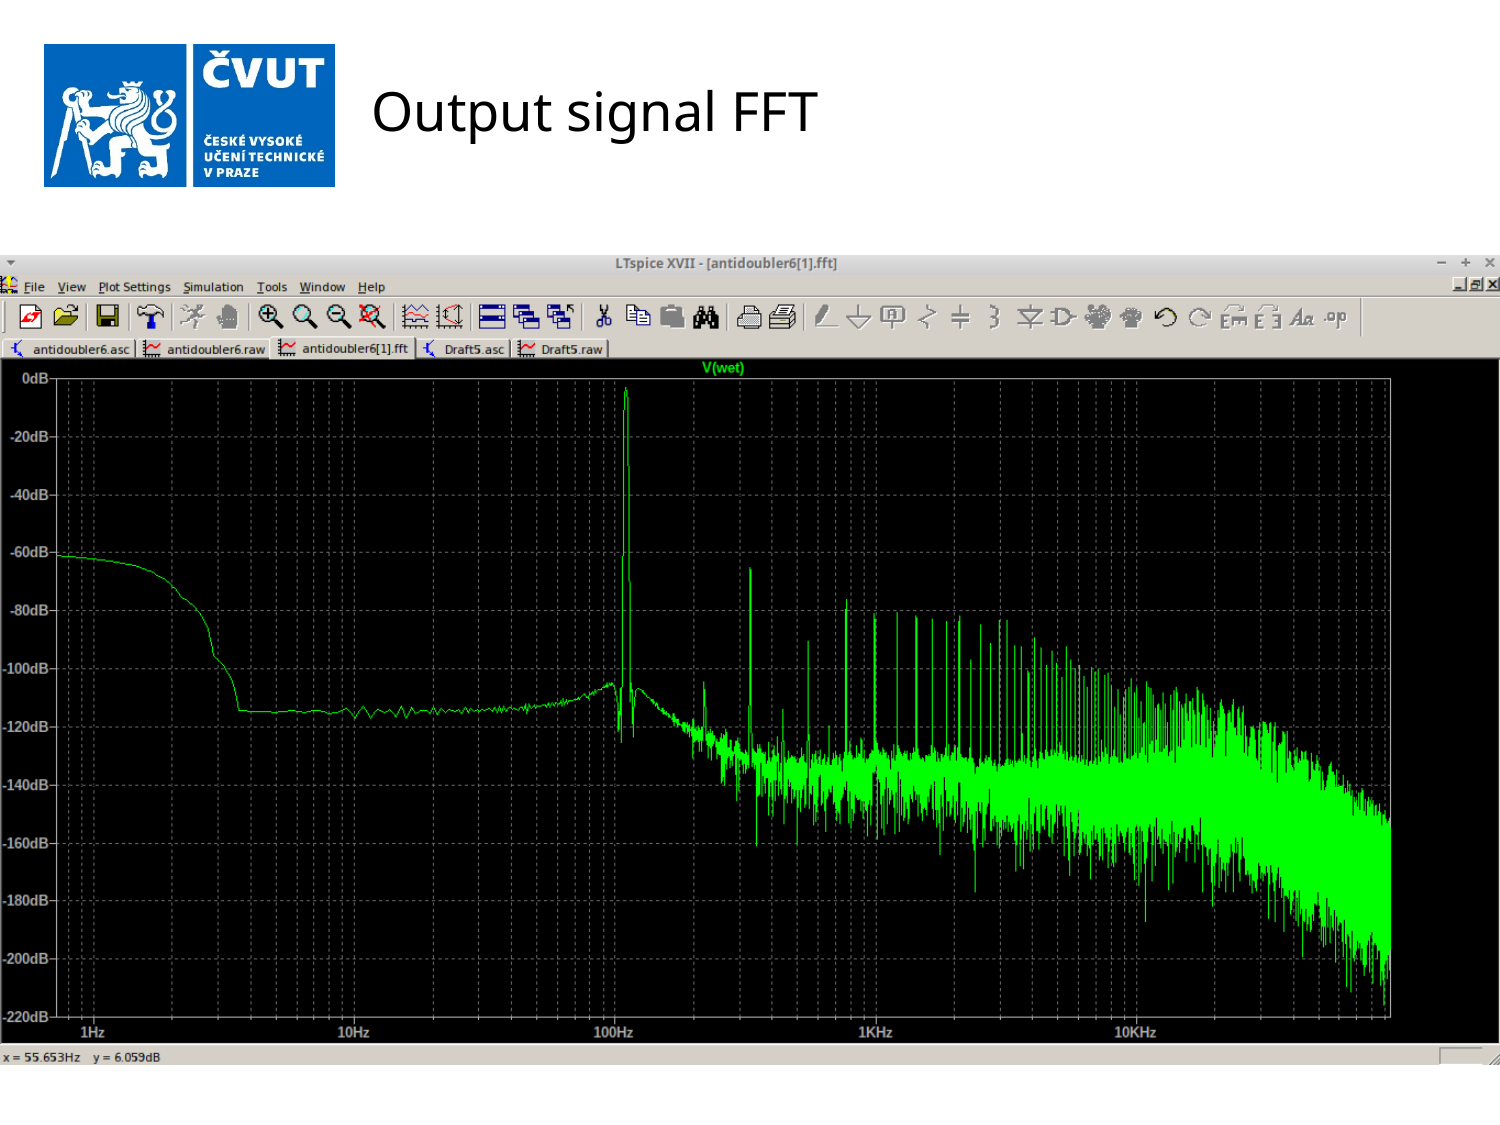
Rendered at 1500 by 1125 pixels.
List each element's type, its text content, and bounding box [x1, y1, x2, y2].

title Output signal FFT [356, 76, 1500, 254]
picture [0, 254, 1500, 1065]
picture [44, 44, 335, 187]
